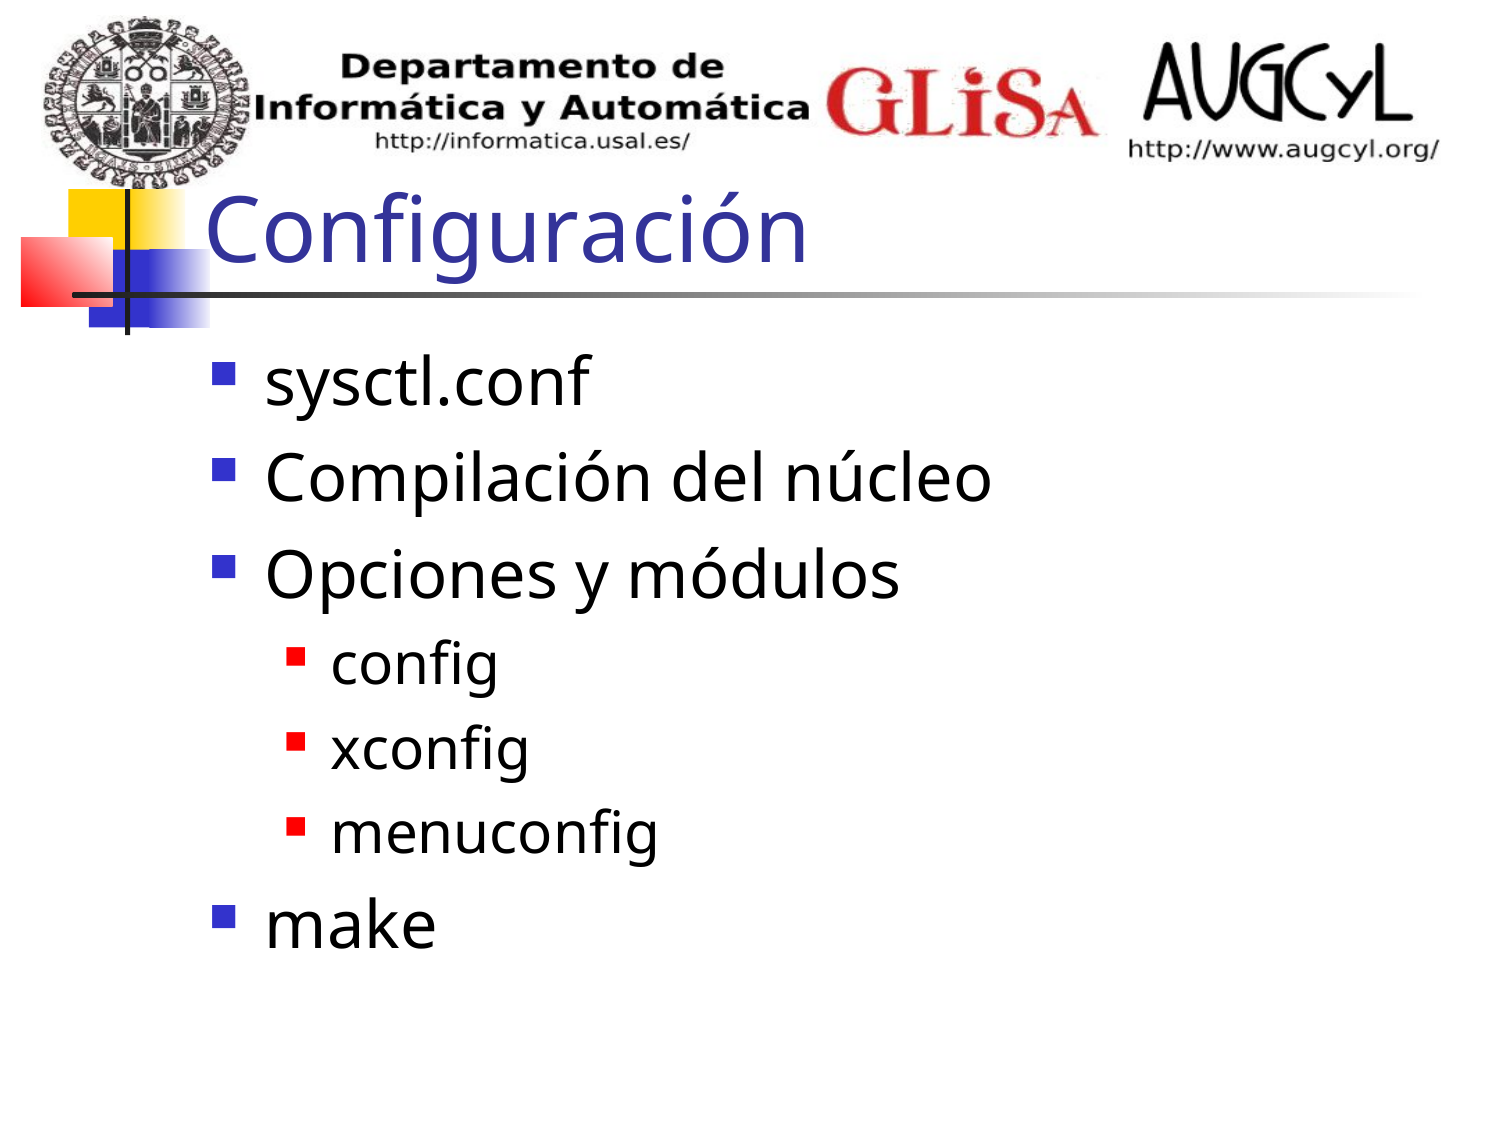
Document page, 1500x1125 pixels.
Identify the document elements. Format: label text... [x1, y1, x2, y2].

list sysctl.conf Compilación del núcleo Opciones y módulos config xconfig menuconfig make [193, 331, 1469, 1090]
title Configuración [188, 52, 1468, 289]
picture [41, 15, 1463, 189]
